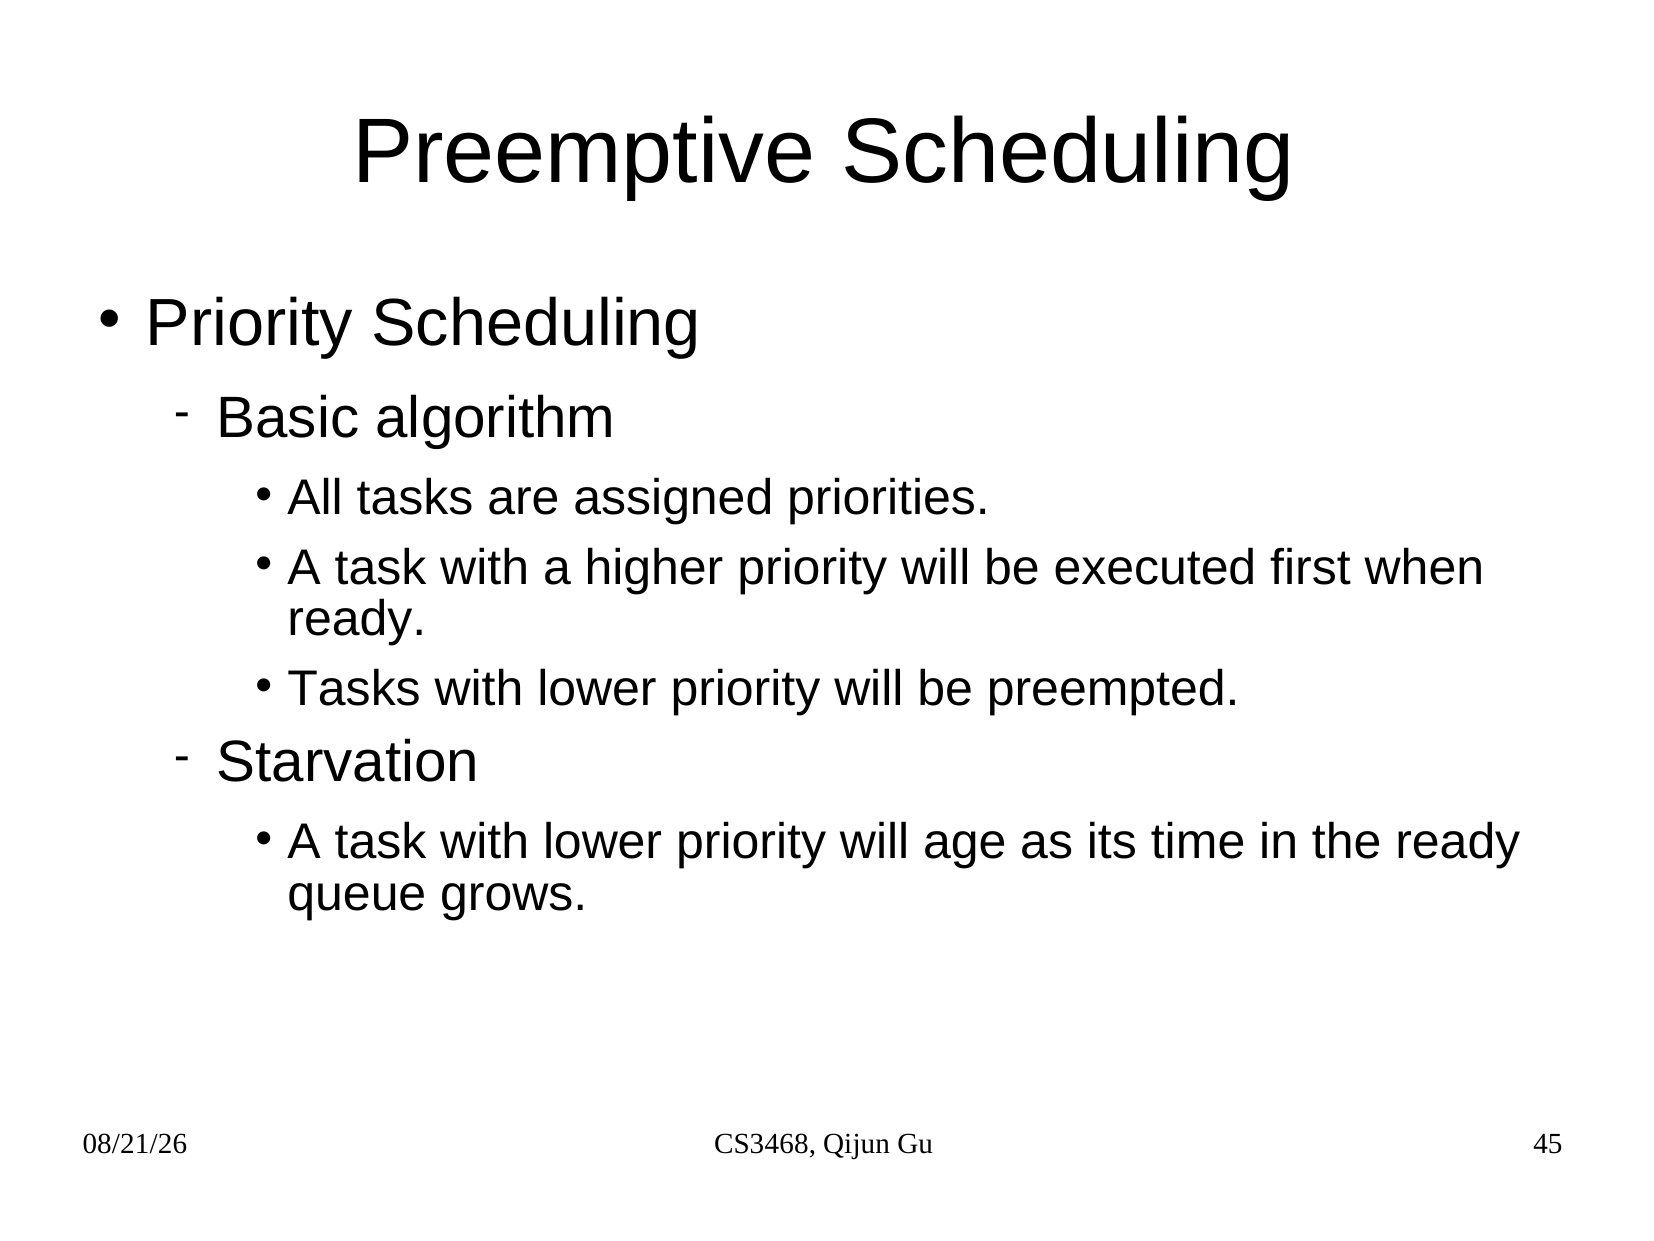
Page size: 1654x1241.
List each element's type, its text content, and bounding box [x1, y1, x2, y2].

list Priority Scheduling Basic algorithm All tasks are assigned priorities. A task with a higher priority will be executed first when ready. Tasks with lower priority will be preempted. Starvation A task with lower priority will age as its time in the ready queue grows. [82, 290, 1566, 1090]
title Preemptive Scheduling [82, 56, 1566, 245]
